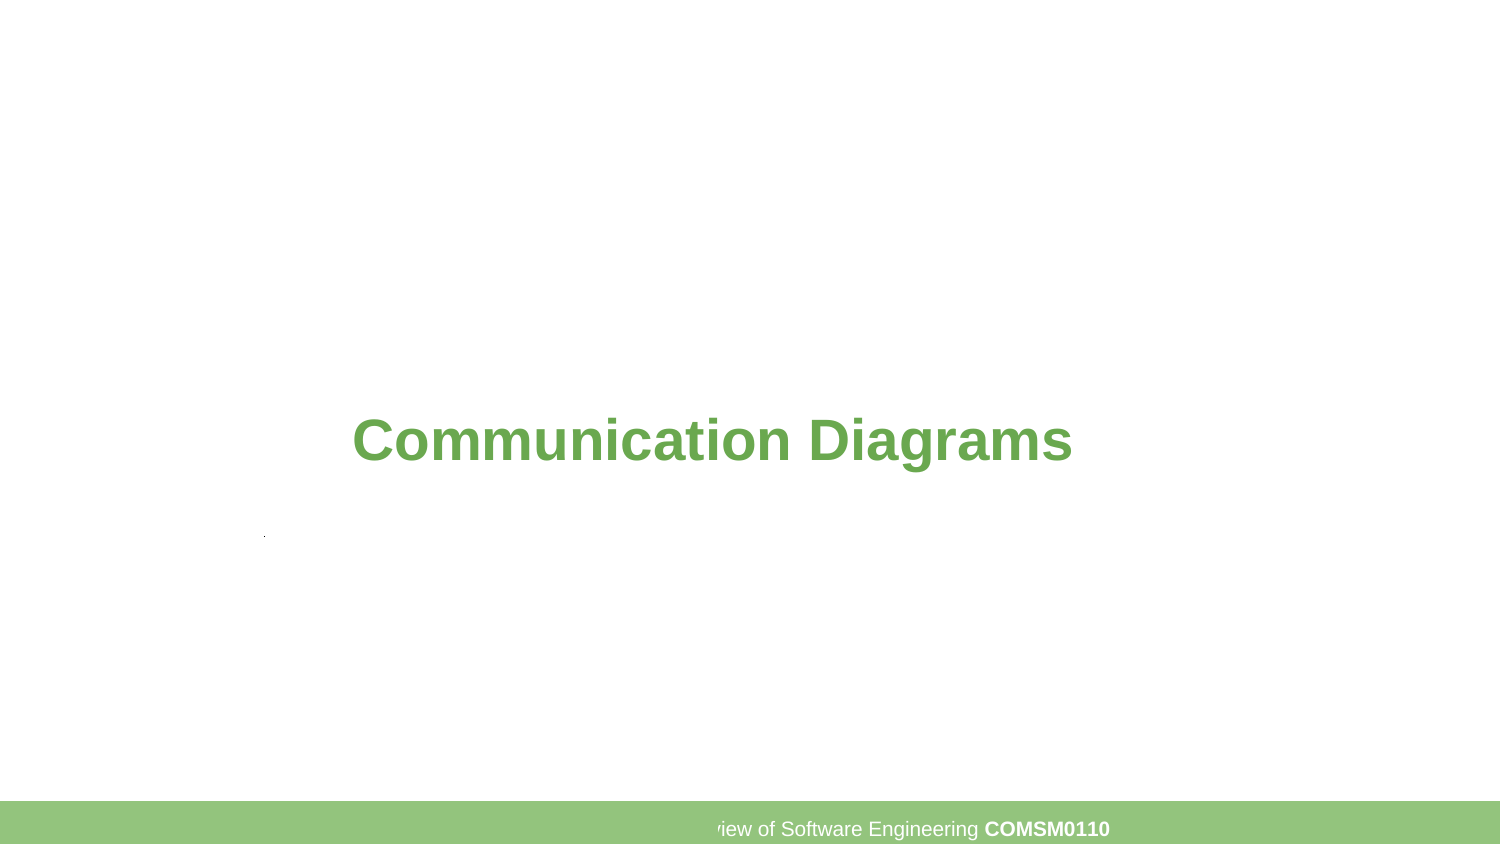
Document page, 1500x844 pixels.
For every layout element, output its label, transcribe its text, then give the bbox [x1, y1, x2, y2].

title Communication Diagrams [14, 150, 1413, 488]
